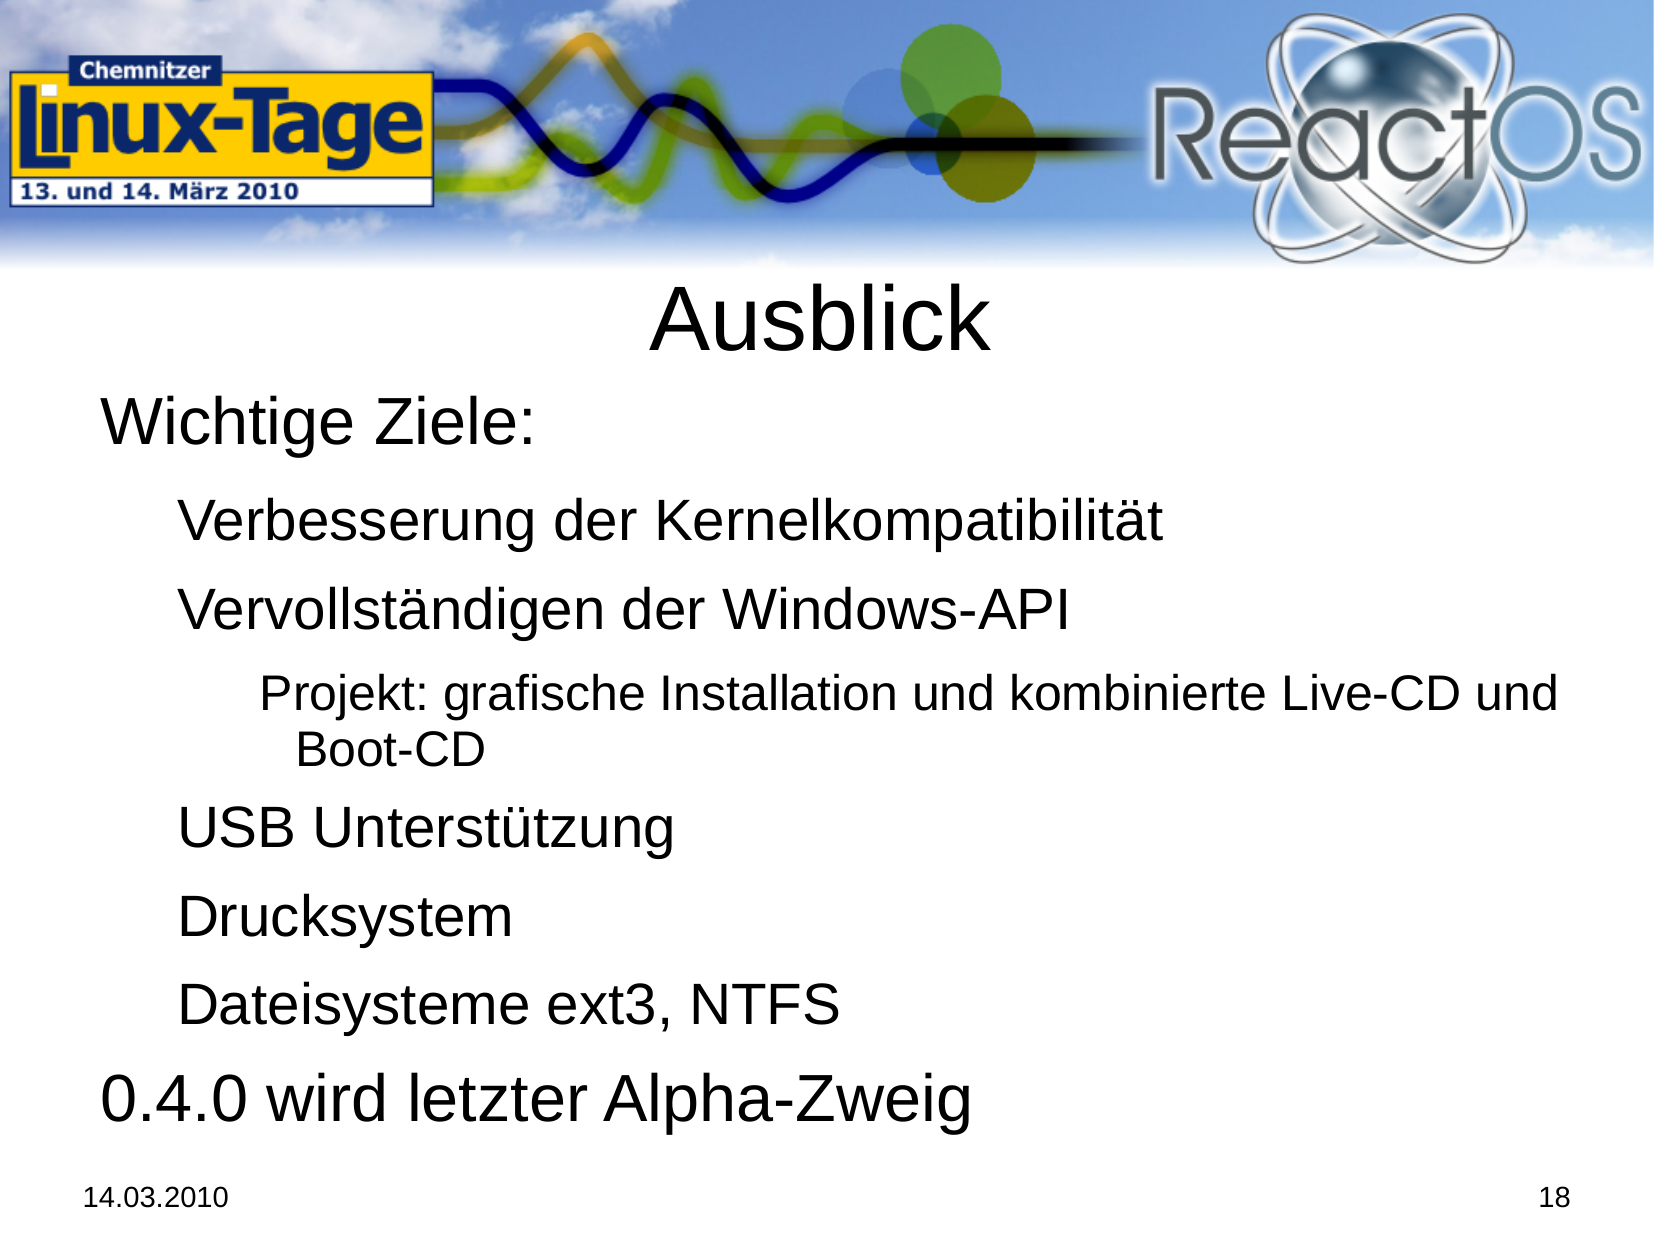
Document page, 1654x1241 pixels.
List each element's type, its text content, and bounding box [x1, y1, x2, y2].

picture [0, 0, 1654, 1241]
list Wichtige Ziele: Verbesserung der Kernelkompatibilität Vervollständigen der Windows-API Projekt: grafische Installation und kombinierte Live-CD und Boot-CD USB Unterstützung Drucksystem Dateisysteme ext3, NTFS 0.4.0 wird letzter Alpha-Zweig [82, 383, 1571, 1136]
title Ausblick [76, 230, 1565, 408]
